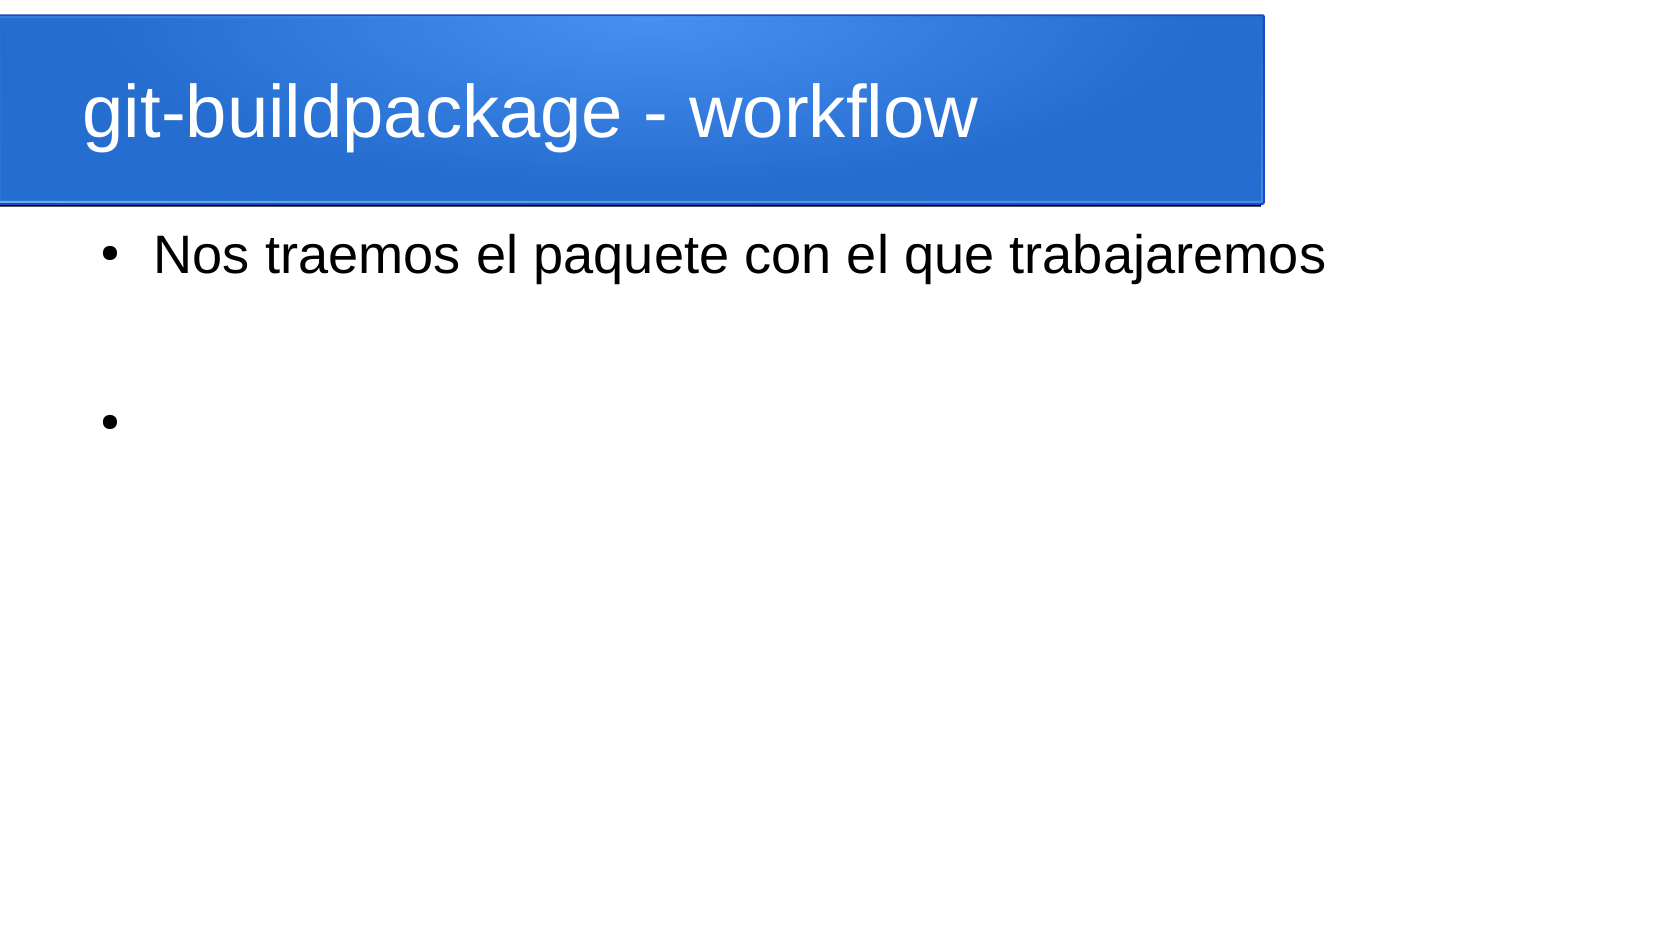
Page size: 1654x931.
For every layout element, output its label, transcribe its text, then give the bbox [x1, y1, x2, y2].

title git-buildpackage - workflow [82, 35, 1235, 189]
list Nos traemos el paquete con el que trabajaremos [82, 224, 1571, 764]
